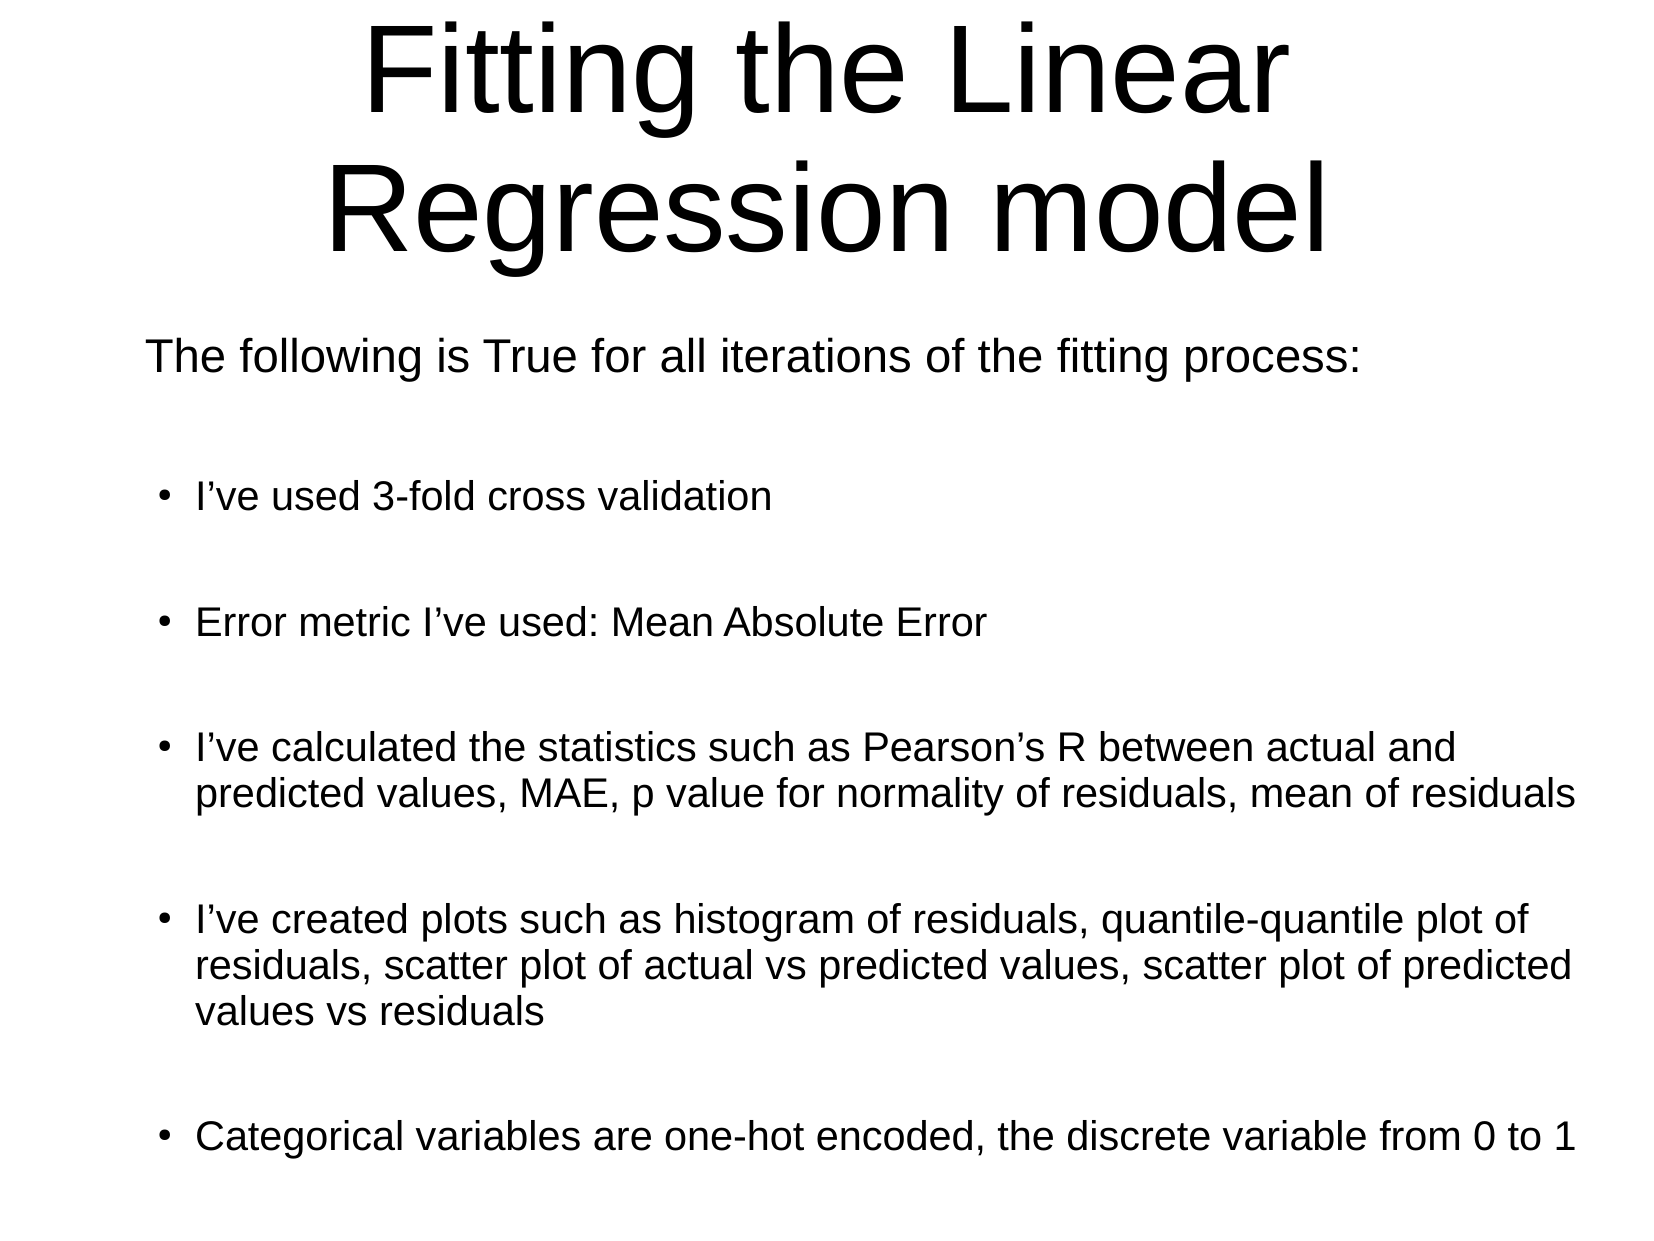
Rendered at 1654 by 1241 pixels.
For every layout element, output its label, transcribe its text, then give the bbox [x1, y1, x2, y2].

list The following is True for all iterations of the fitting process: I’ve used 3-fold cross validation Error metric I’ve used: Mean Absolute Error I’ve calculated the statistics such as Pearson’s R between actual and predicted values, MAE, p value for normality of residuals, mean of residuals I’ve created plots such as histogram of residuals, quantile-quantile plot of residuals, scatter plot of actual vs predicted values, scatter plot of predicted values vs residuals Categorical variables are one-hot encoded, the discrete variable from 0 to 1 [94, 330, 1583, 1241]
title Fitting the Linear Regression model [82, 0, 1571, 279]
